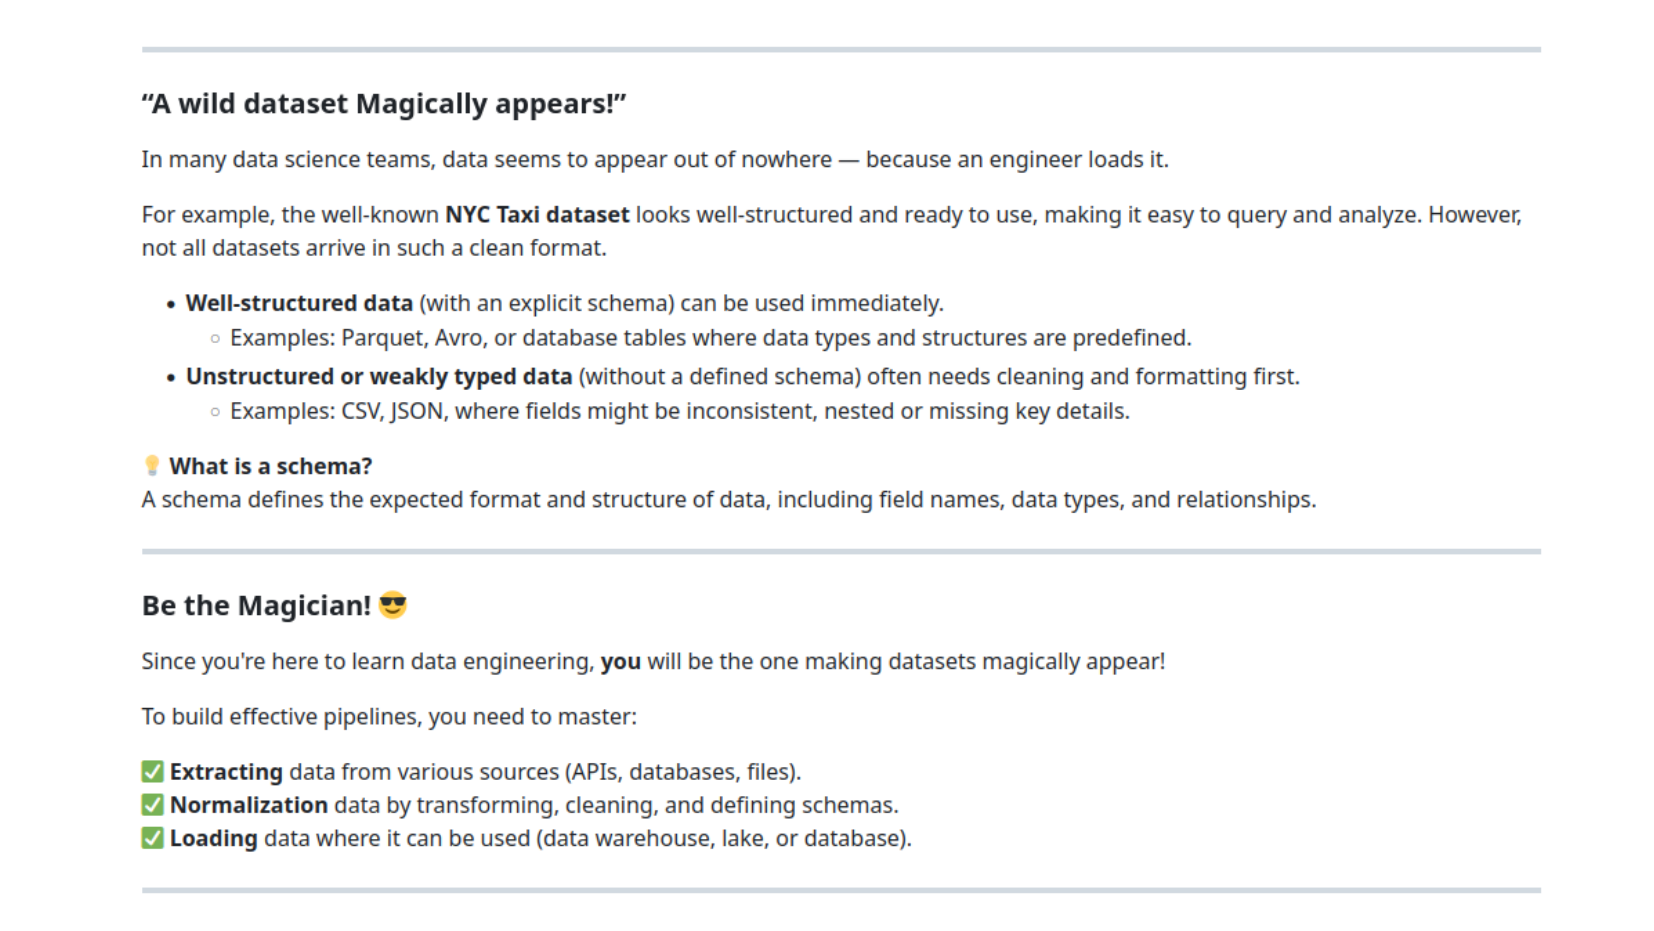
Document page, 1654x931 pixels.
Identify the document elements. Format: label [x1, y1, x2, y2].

picture [112, 36, 1580, 903]
